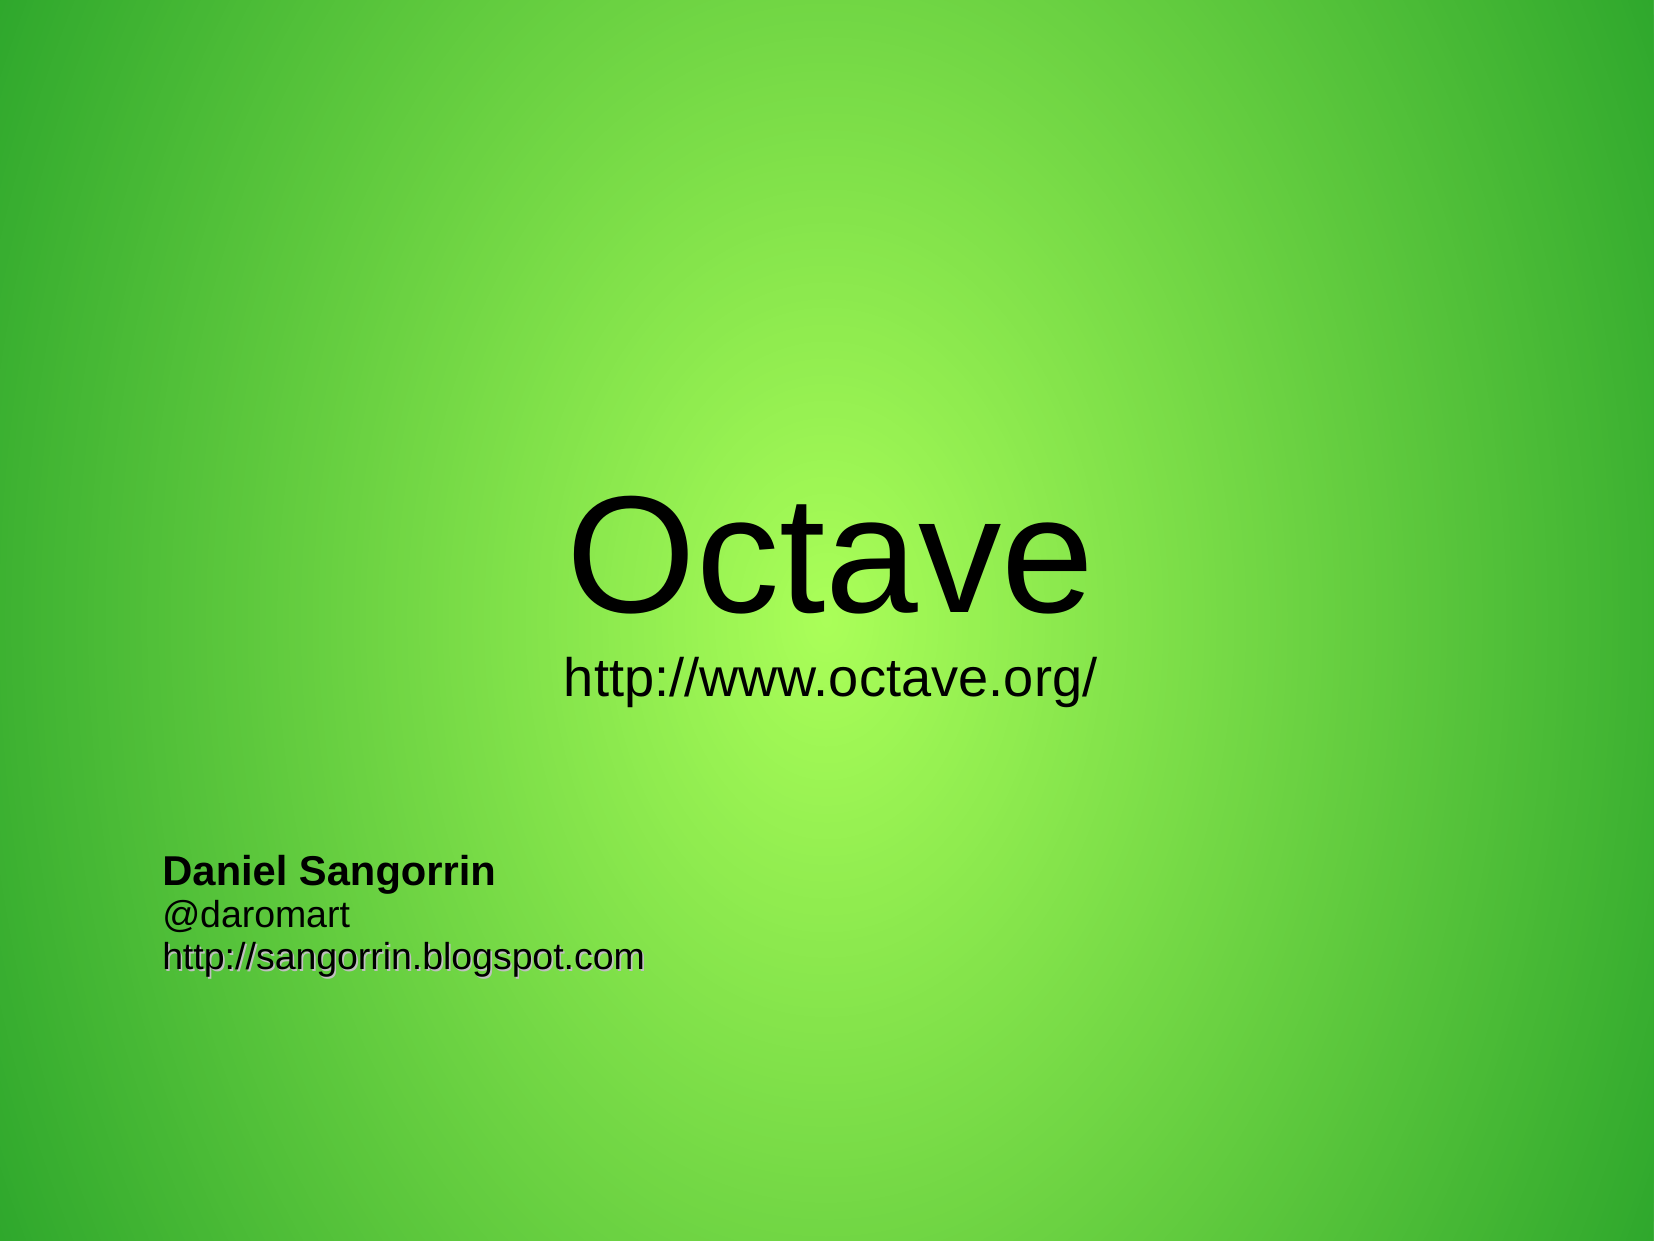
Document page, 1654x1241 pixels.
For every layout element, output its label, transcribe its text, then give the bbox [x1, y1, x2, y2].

subtitle Octave http://www.octave.org/ [86, 225, 1576, 945]
text_box Daniel Sangorrin @daromart http://sangorrin.blogspot.com [147, 840, 661, 986]
